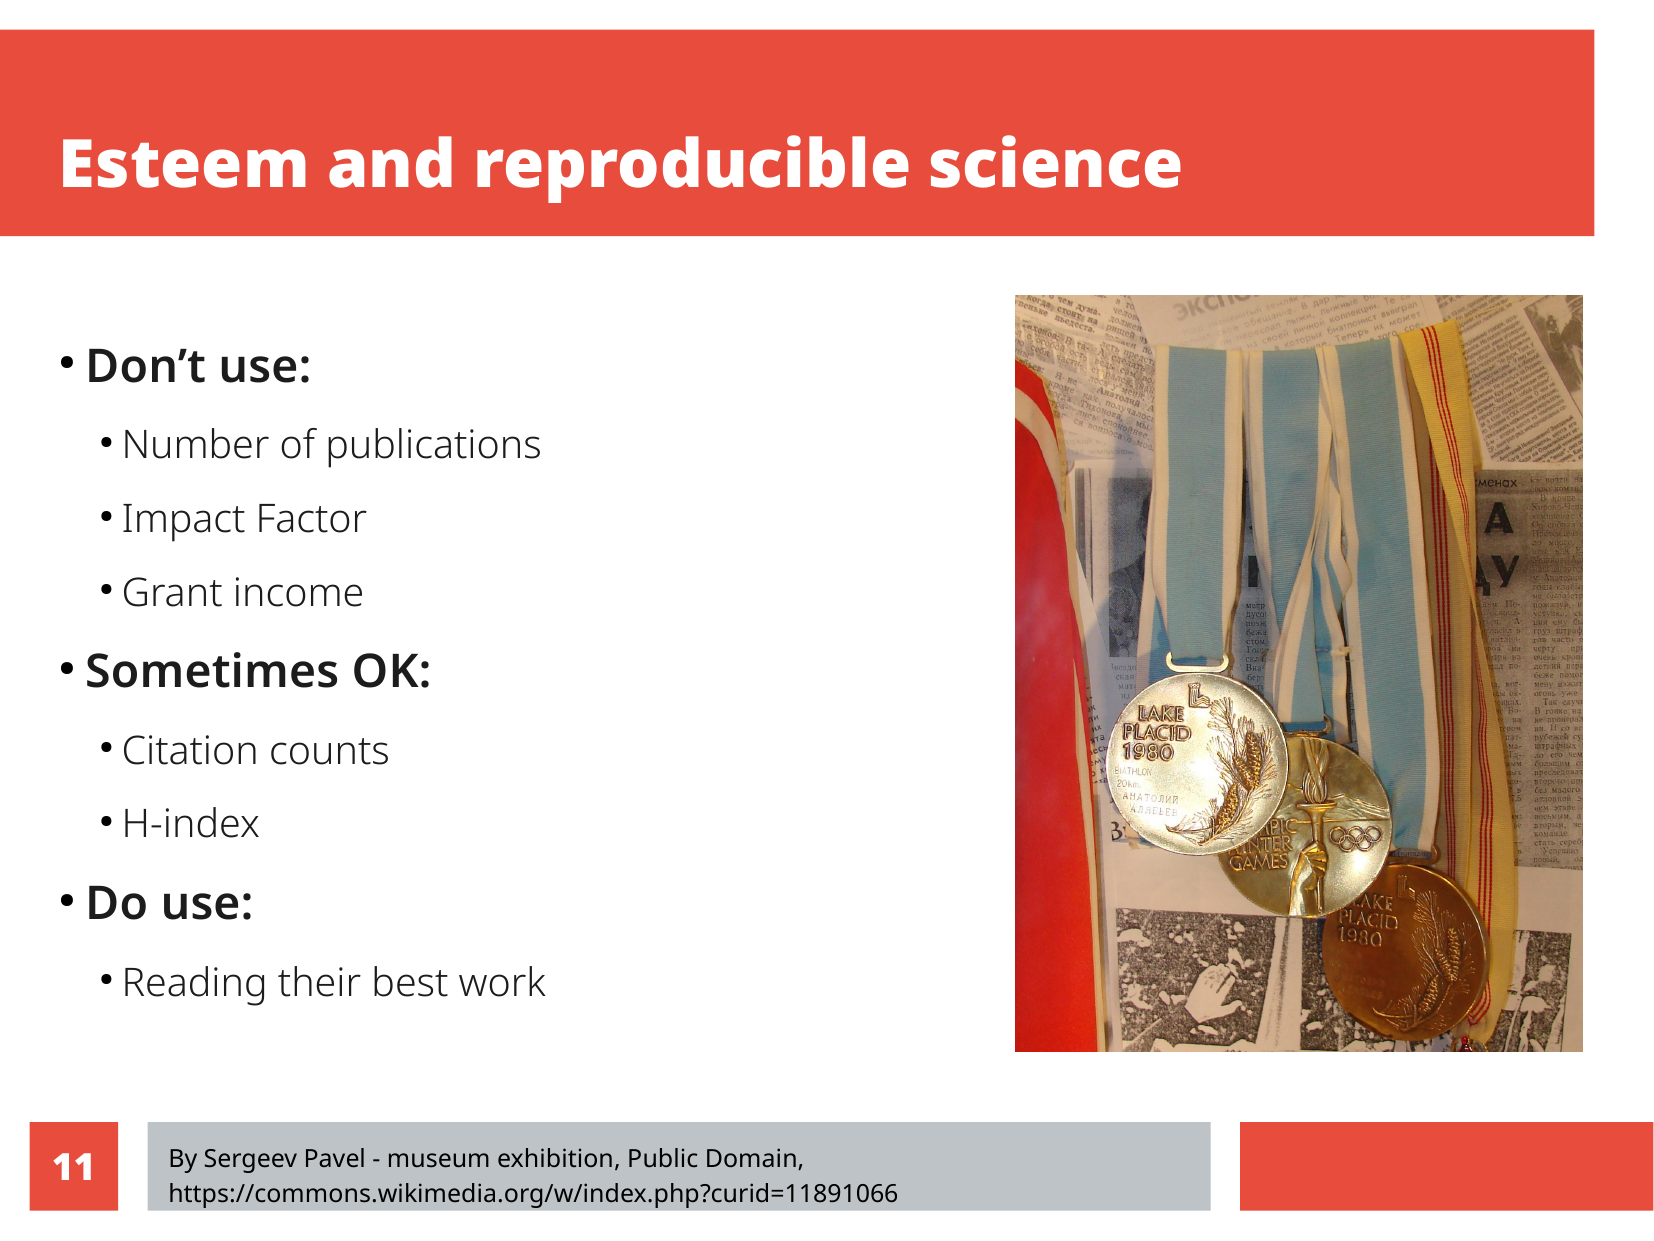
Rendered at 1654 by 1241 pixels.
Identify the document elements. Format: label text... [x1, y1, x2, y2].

list Don’t use: Number of publications Impact Factor Grant income Sometimes OK: Citation counts H-index Do use: Reading their best work [59, 248, 1565, 1016]
title Esteem and reproducible science [59, 59, 1595, 207]
picture [1015, 295, 1583, 1052]
text_box By Sergeev Pavel - museum exhibition, Public Domain, https://commons.wikimedia.org/w/index.php?curid=11891066 [153, 1133, 1182, 1236]
